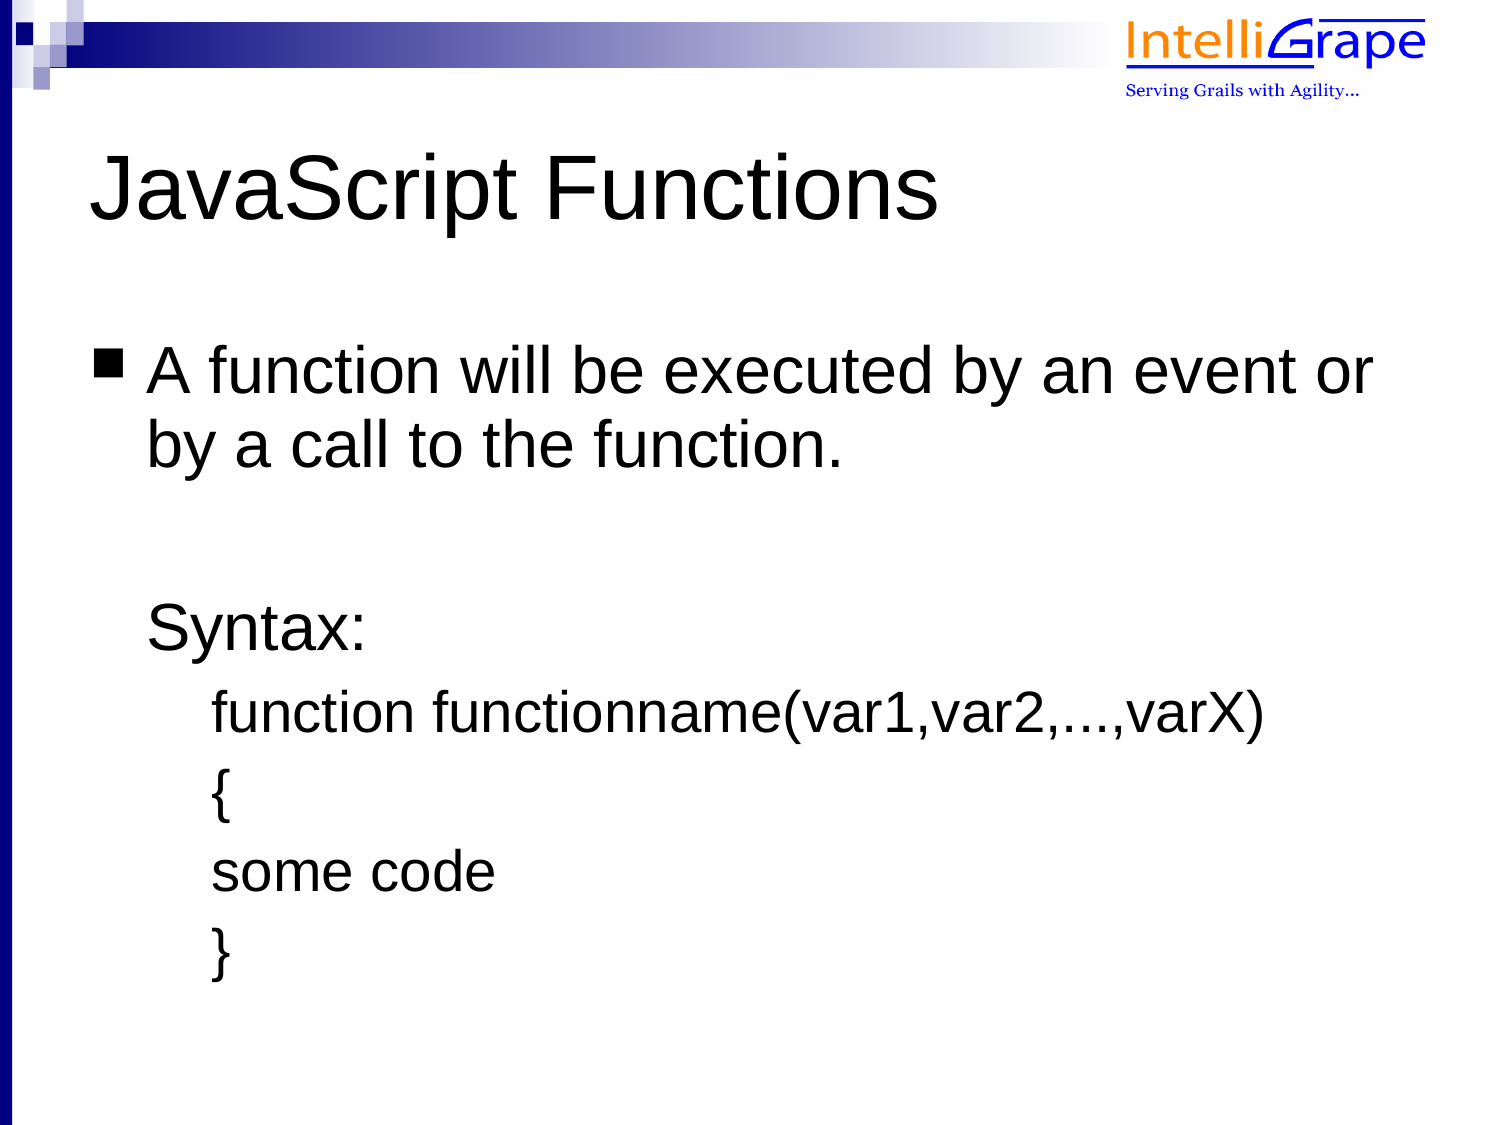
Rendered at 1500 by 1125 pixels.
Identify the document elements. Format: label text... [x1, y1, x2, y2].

title JavaScript Functions [75, 74, 1426, 301]
picture [1125, 12, 1425, 74]
list A function will be executed by an event or by a call to the function. Syntax: function functionname(var1,var2,...,varX) { some code } [75, 324, 1426, 1068]
